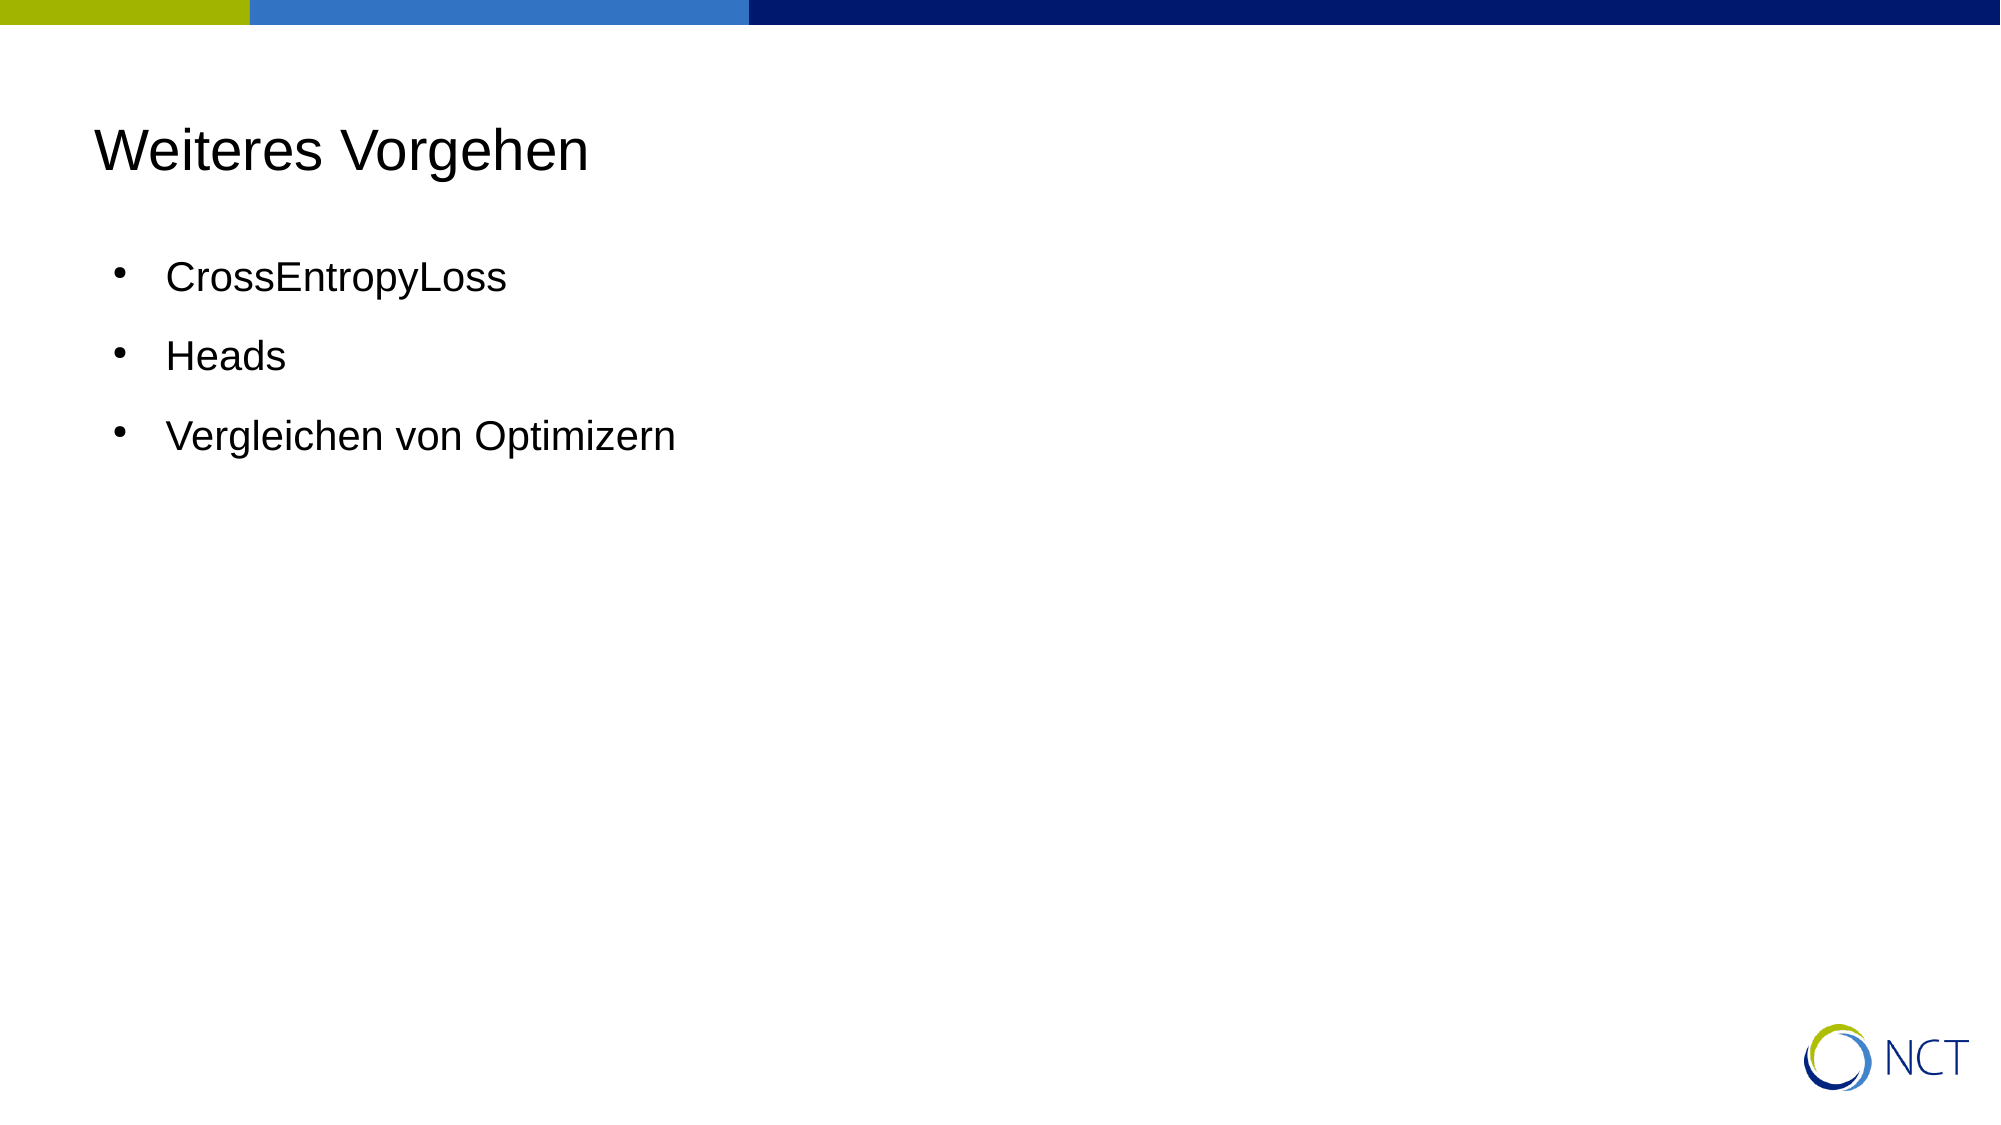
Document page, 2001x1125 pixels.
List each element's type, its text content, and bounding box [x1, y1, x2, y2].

list CrossEntropyLoss Heads Vergleichen von Optimizern [94, 249, 969, 988]
picture [1804, 1024, 1969, 1091]
title Weiteres Vorgehen [94, 112, 1886, 300]
